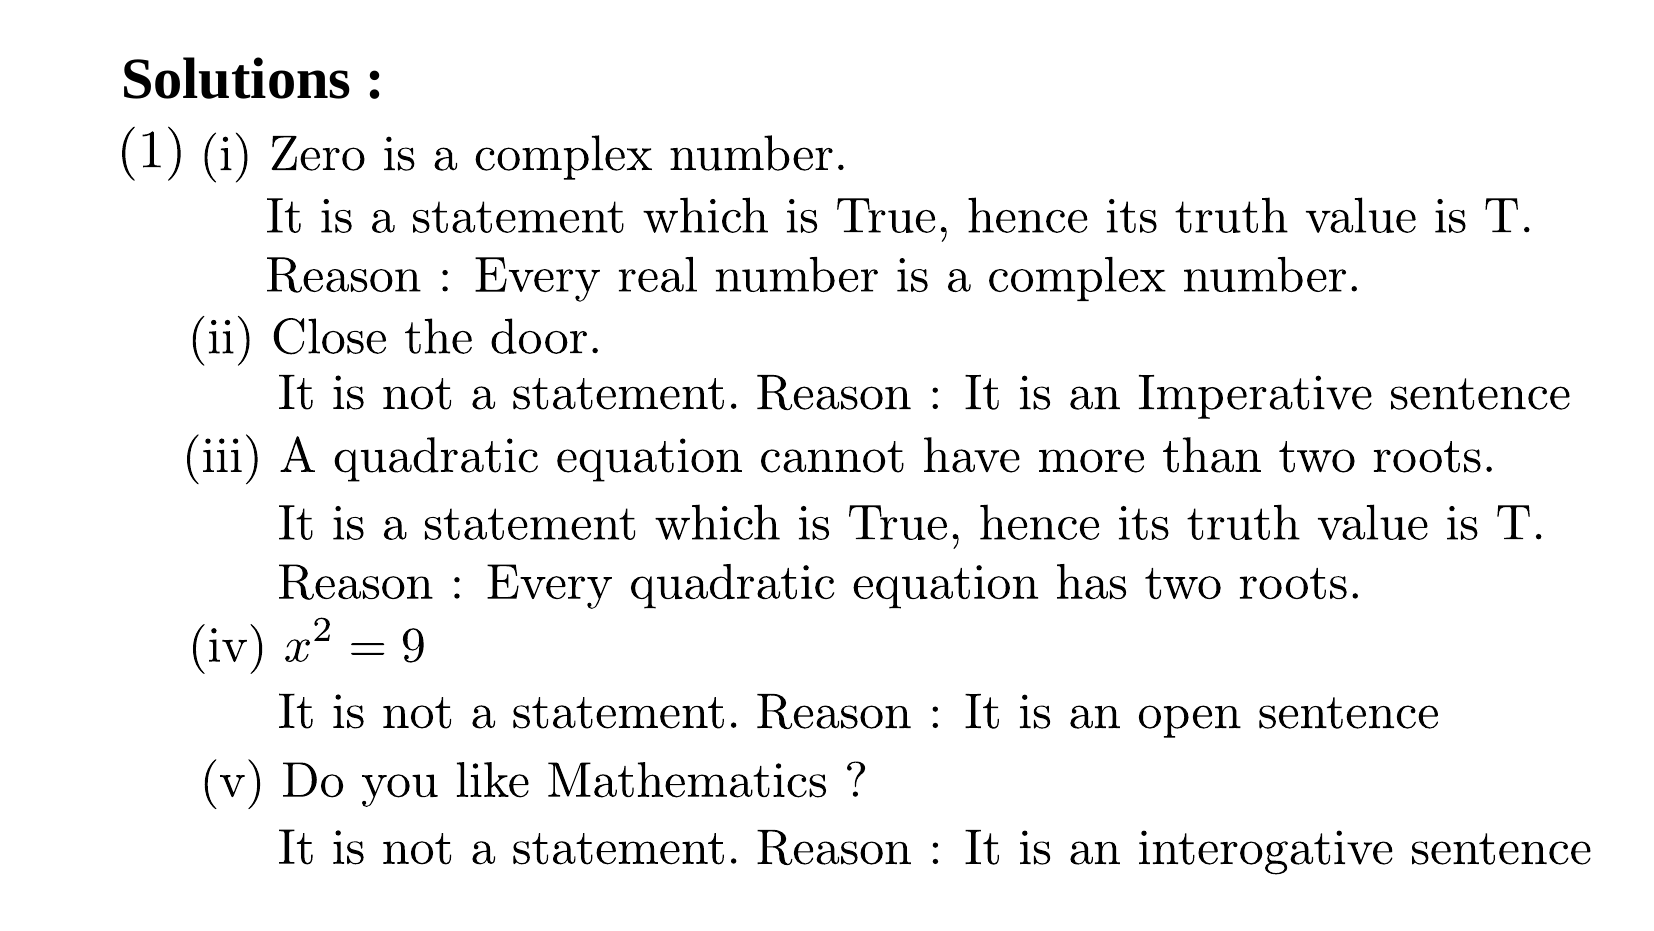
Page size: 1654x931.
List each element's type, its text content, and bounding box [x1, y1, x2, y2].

text_box [202, 132, 844, 183]
subtitle Solutions : [47, 23, 1607, 909]
text_box [757, 829, 1591, 875]
text_box [119, 126, 181, 181]
text_box [267, 197, 1530, 242]
text_box [757, 374, 1570, 419]
text_box [190, 315, 598, 366]
text_box [279, 829, 737, 865]
text_box [757, 693, 1439, 738]
text_box [279, 504, 1542, 549]
text_box [279, 374, 737, 410]
text_box [279, 563, 1358, 609]
text_box [279, 693, 737, 729]
text_box [184, 434, 1492, 485]
text_box [190, 617, 424, 674]
text_box [202, 759, 866, 810]
text_box [267, 256, 1357, 302]
